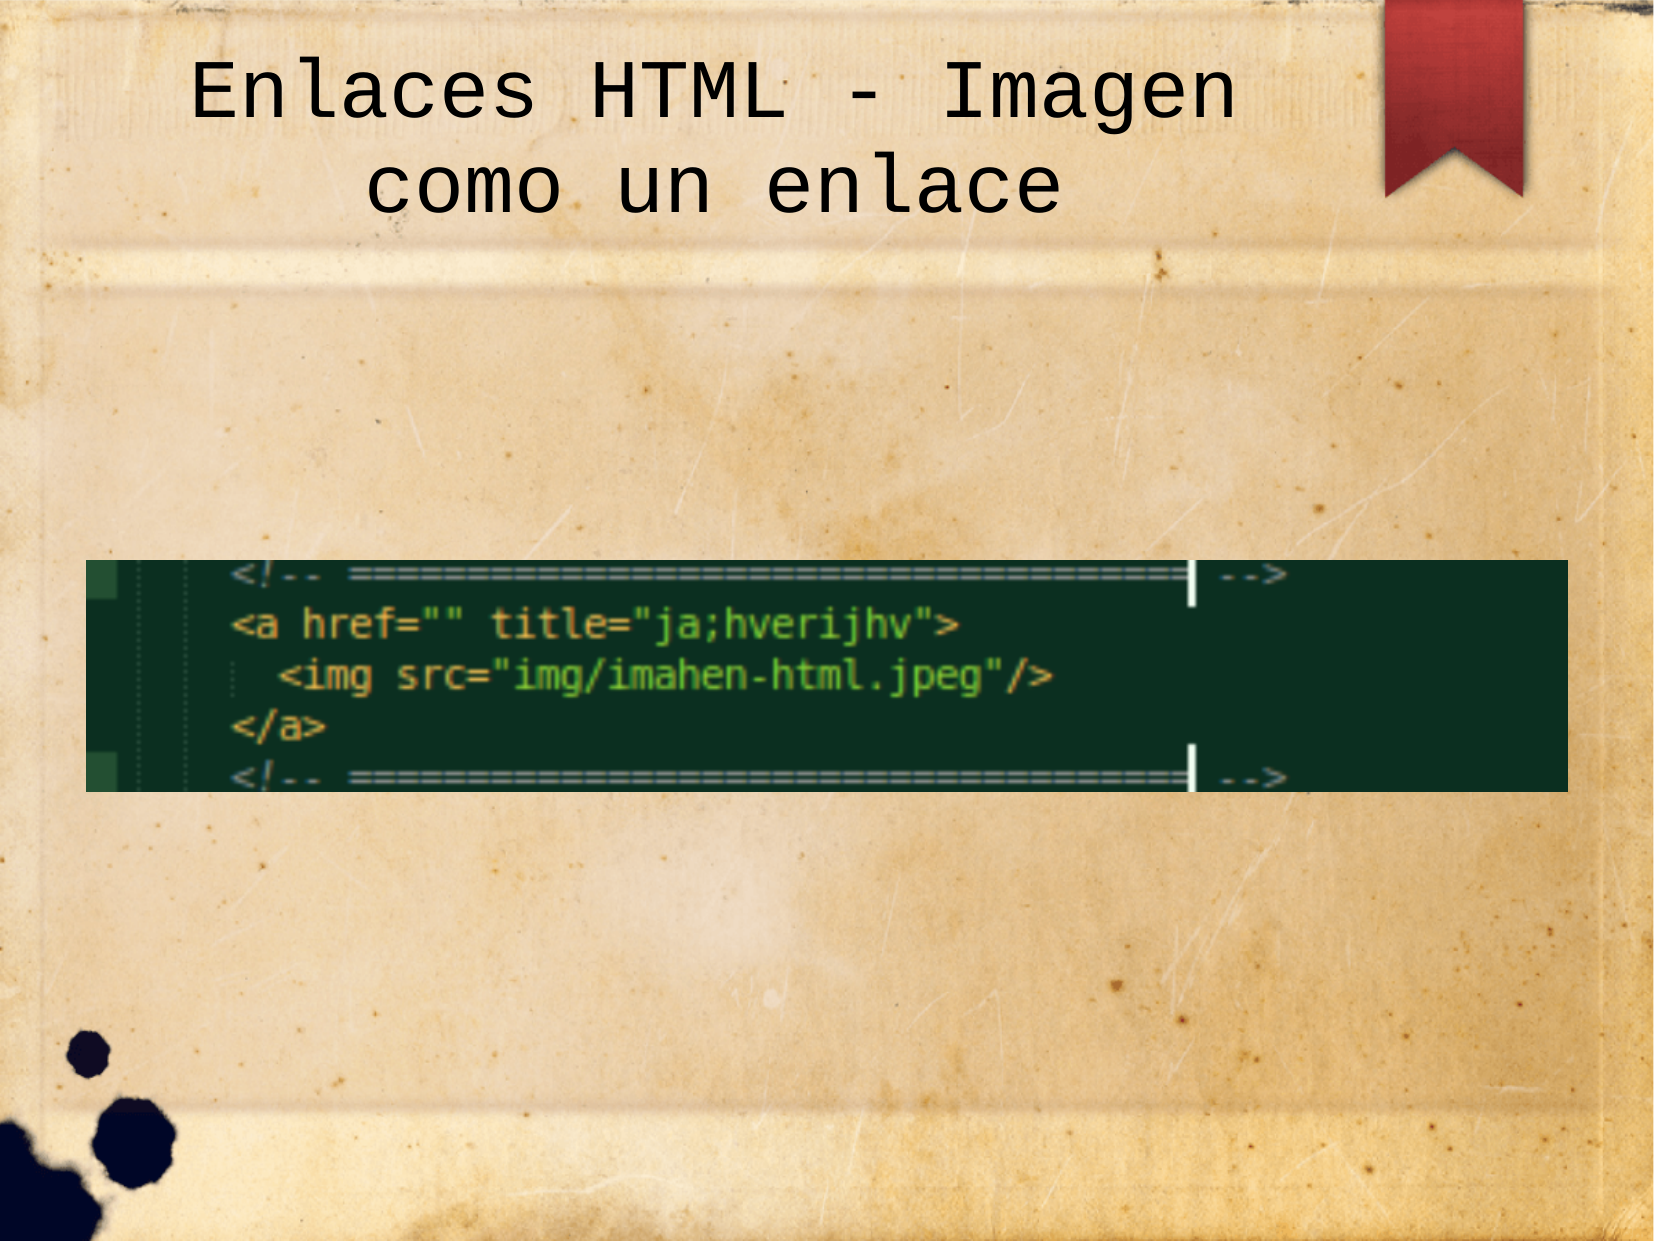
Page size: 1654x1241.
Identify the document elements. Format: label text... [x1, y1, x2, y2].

picture [0, 0, 1654, 1241]
title Enlaces HTML - Imagen como un enlace [82, 48, 1347, 238]
